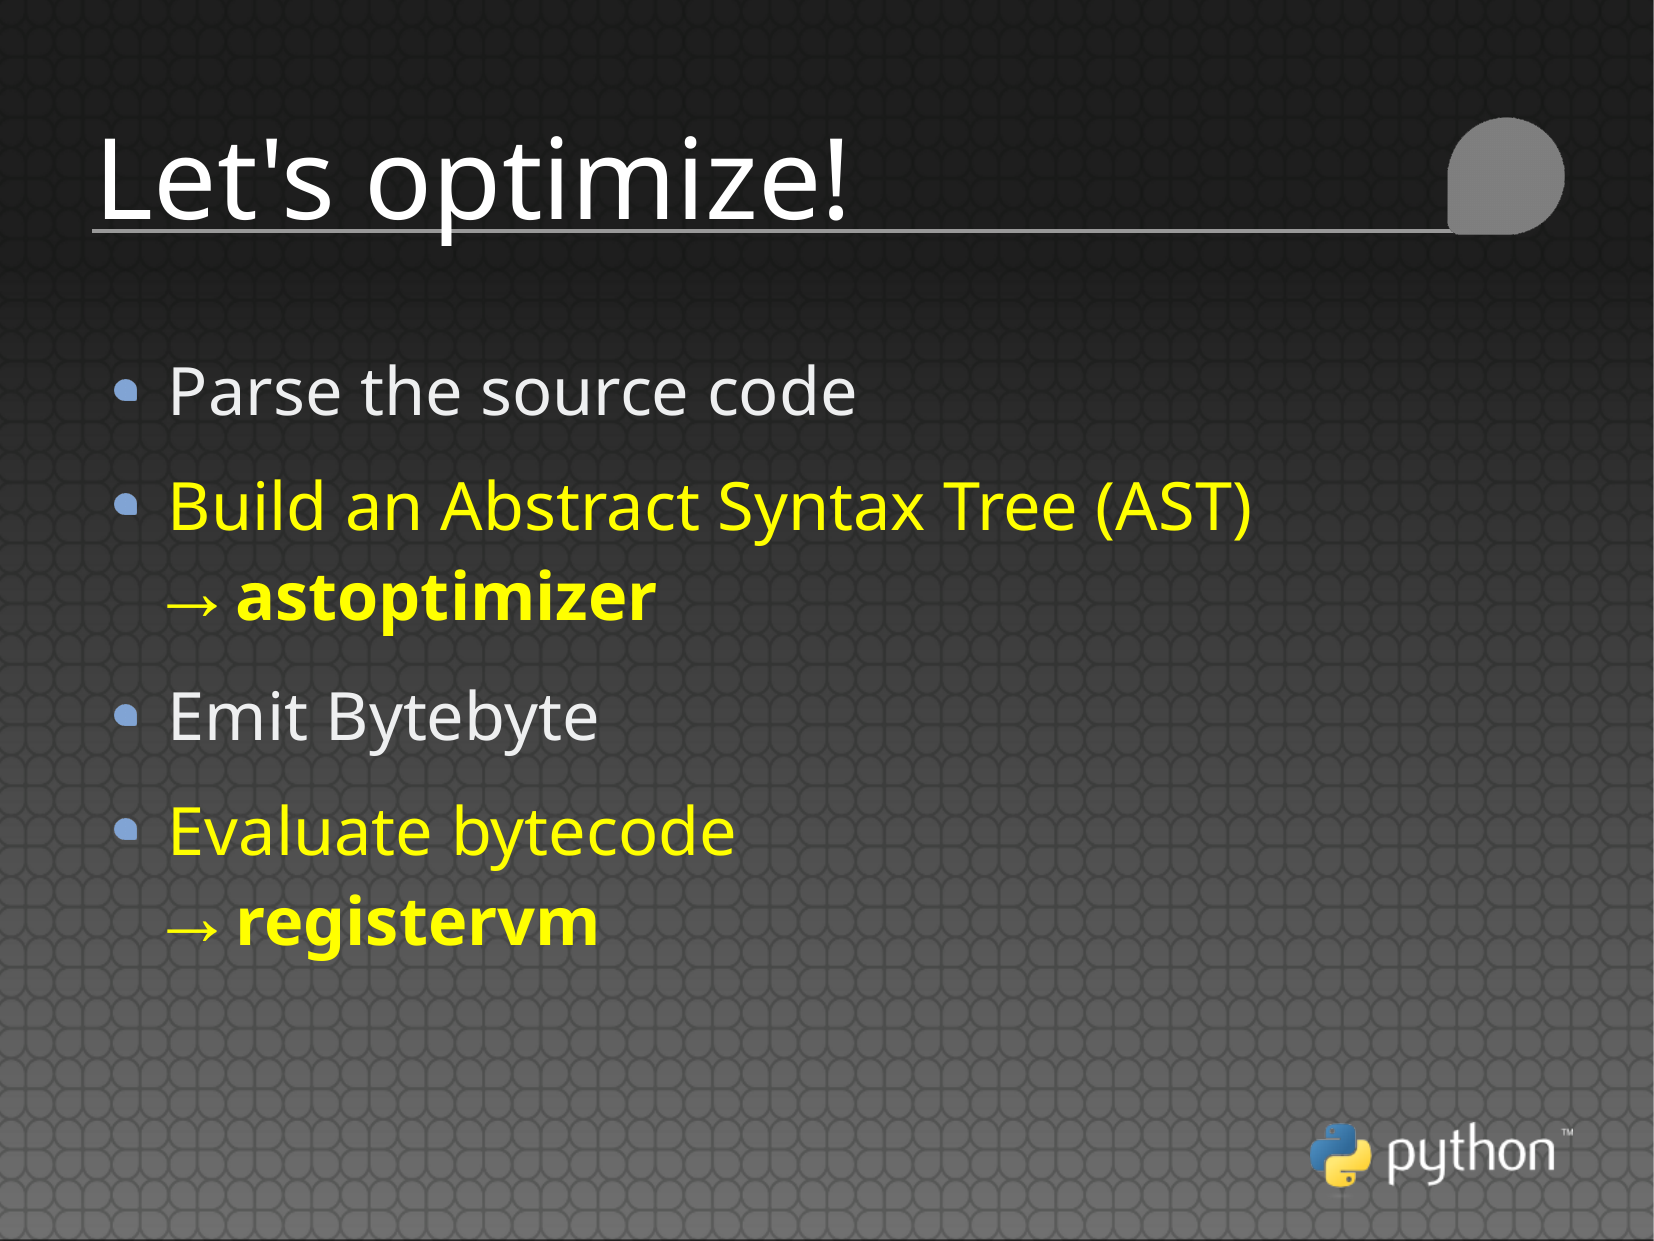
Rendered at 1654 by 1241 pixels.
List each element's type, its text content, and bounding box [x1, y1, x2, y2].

title Let's optimize! [94, 100, 1426, 251]
picture [0, 0, 1654, 1241]
list Parse the source code Build an Abstract Syntax Tree (AST) → astoptimizer Emit Bytebyte Evaluate bytecode → registervm [26, 224, 1608, 1028]
